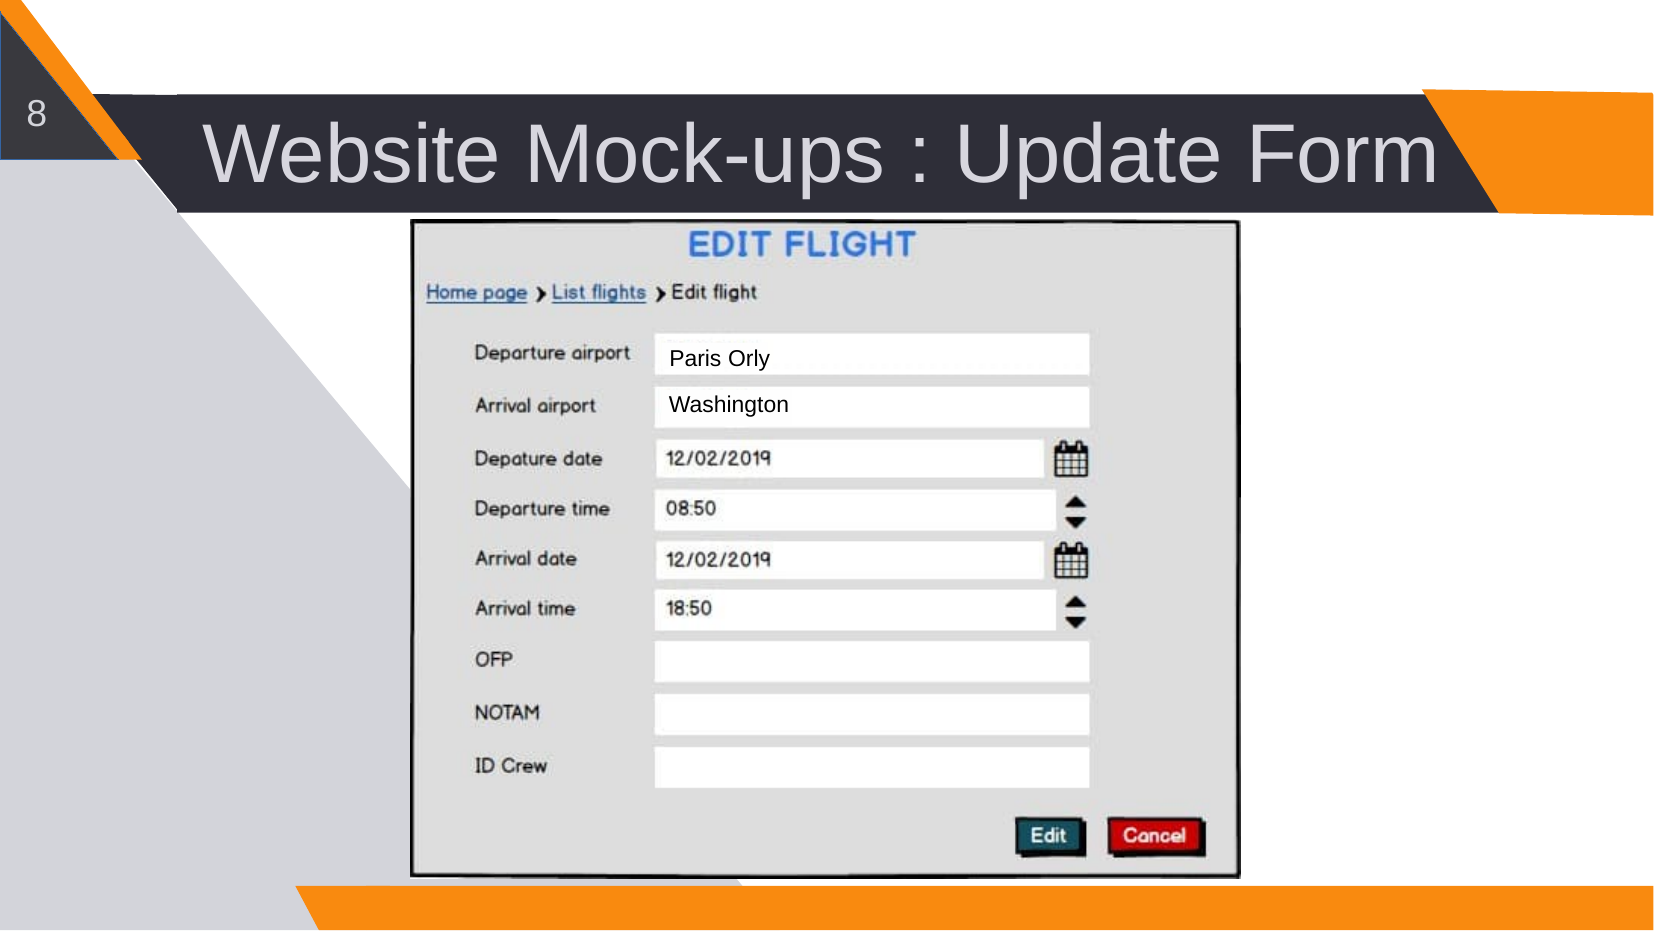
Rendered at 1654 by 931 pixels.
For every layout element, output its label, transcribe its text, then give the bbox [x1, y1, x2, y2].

text_box Website Mock-ups : Update Form [177, 94, 1498, 213]
picture [410, 219, 1241, 879]
text_box 8 [11, 84, 48, 142]
text_box [1421, 89, 1654, 216]
text_box Paris Orly [654, 338, 786, 379]
text_box [0, 0, 1654, 931]
text_box Washington [654, 384, 805, 426]
